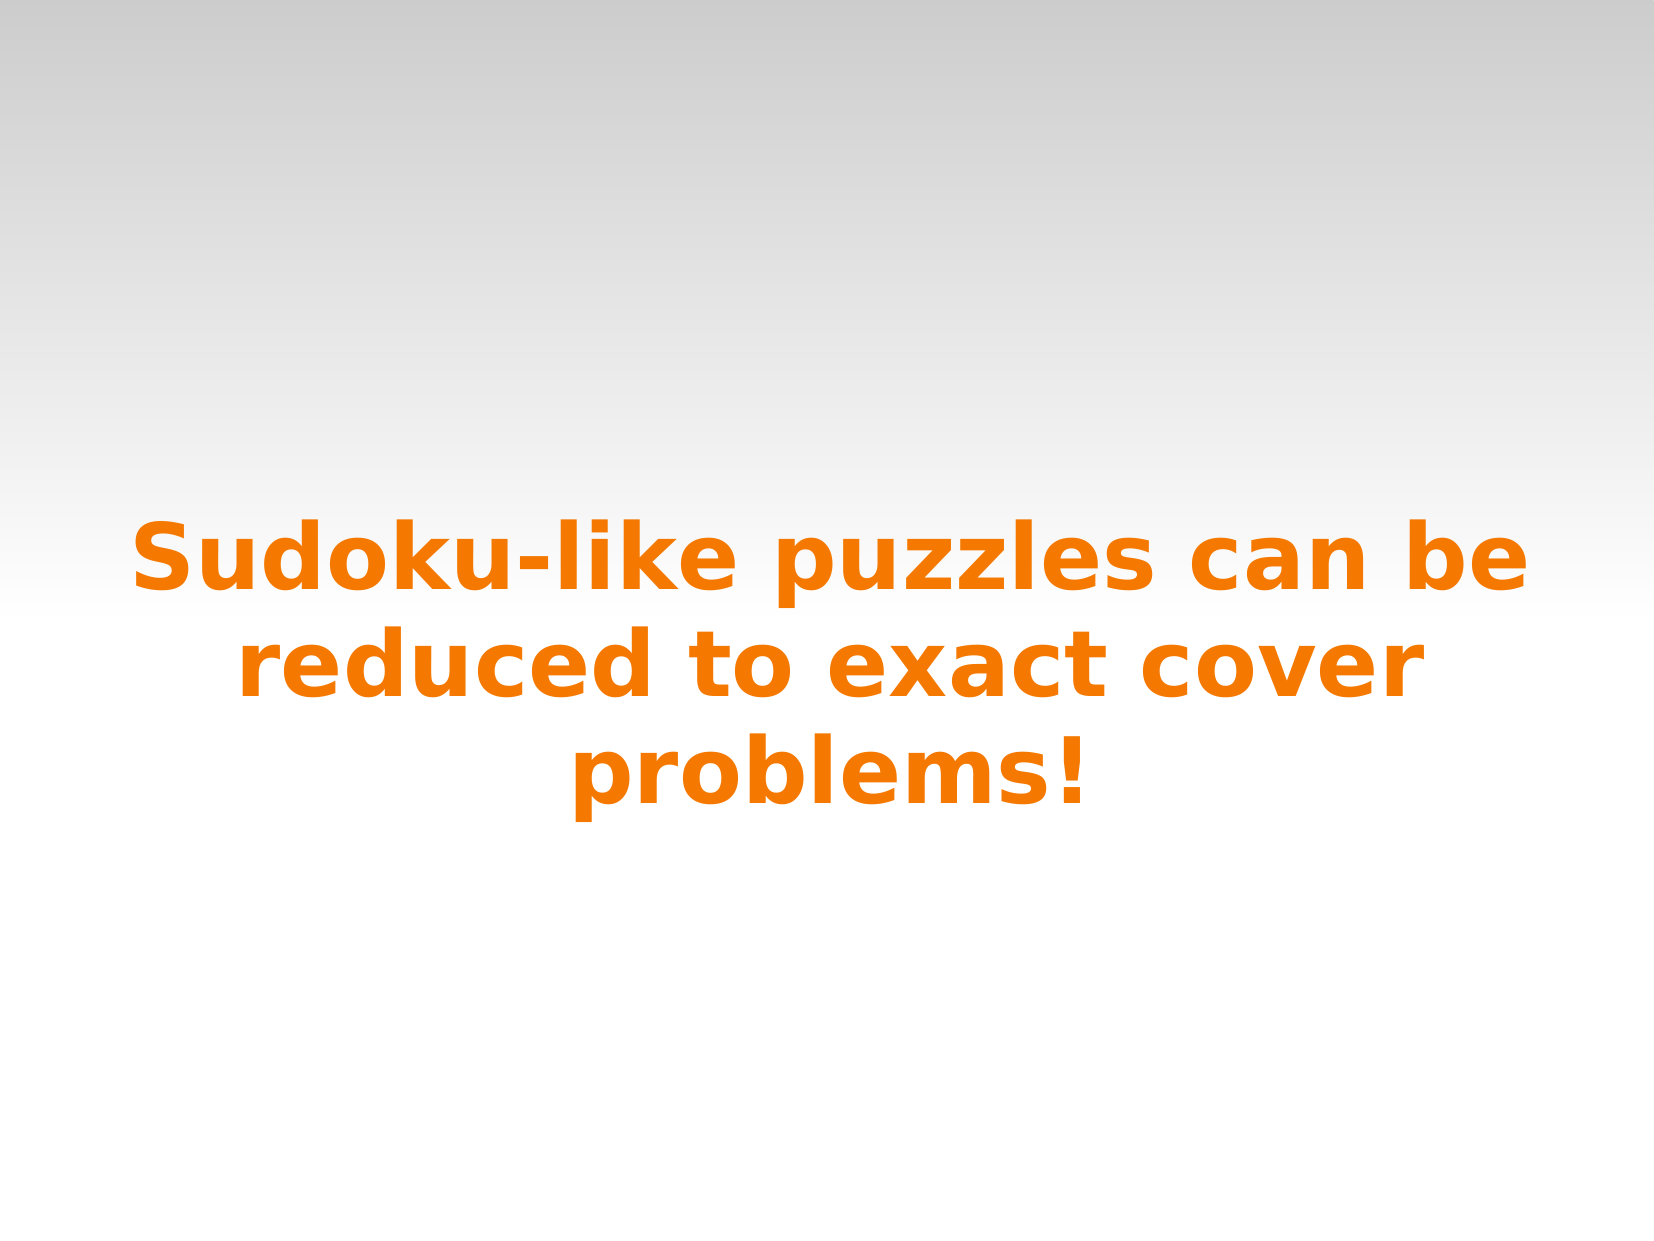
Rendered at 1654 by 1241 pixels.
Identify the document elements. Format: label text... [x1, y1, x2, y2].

title Sudoku-like puzzles can be reduced to exact cover problems! [86, 503, 1576, 826]
